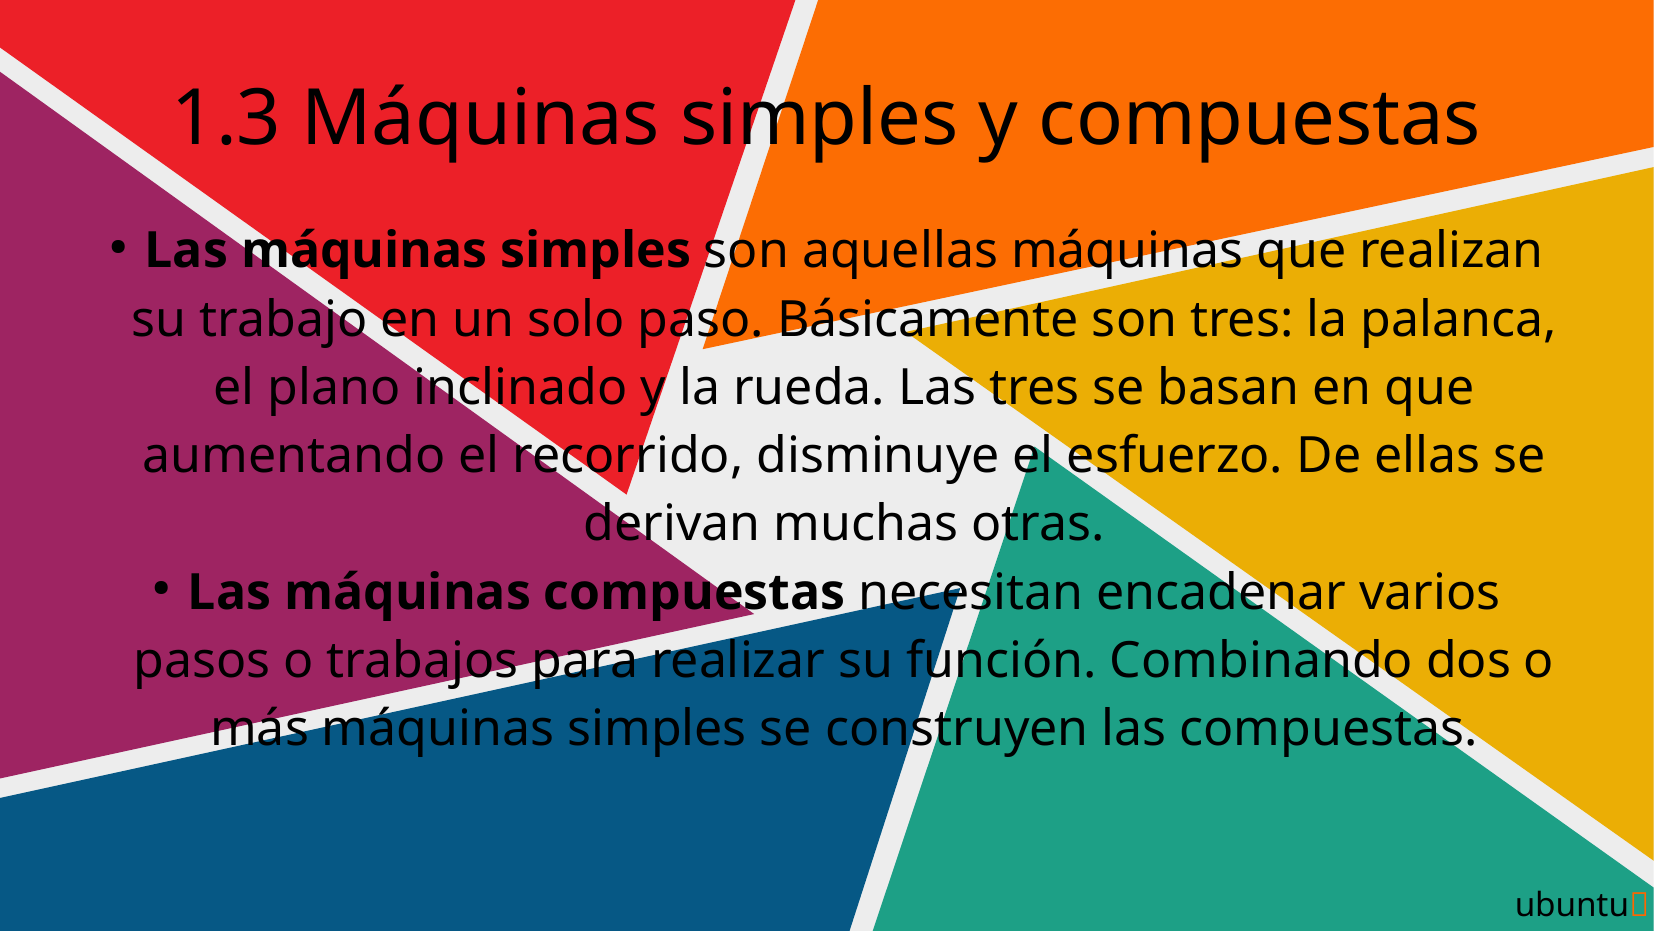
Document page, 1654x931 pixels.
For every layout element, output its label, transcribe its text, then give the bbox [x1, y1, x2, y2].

title 1.3 Máquinas simples y compuestas [82, 37, 1571, 193]
subtitle Las máquinas simples son aquellas máquinas que realizan su trabajo en un solo paso. Básicamente son tres: la palanca, el plano inclinado y la rueda. Las tres se basan en que aumentando el recorrido, disminuye el esfuerzo. De ellas se derivan muchas otras. Las máquinas compuestas necesitan encadenar varios pasos o trabajos para realizar su función. Combinando dos o más máquinas simples se construyen las compuestas. [82, 217, 1571, 758]
text_box ubuntu [1500, 874, 1654, 931]
